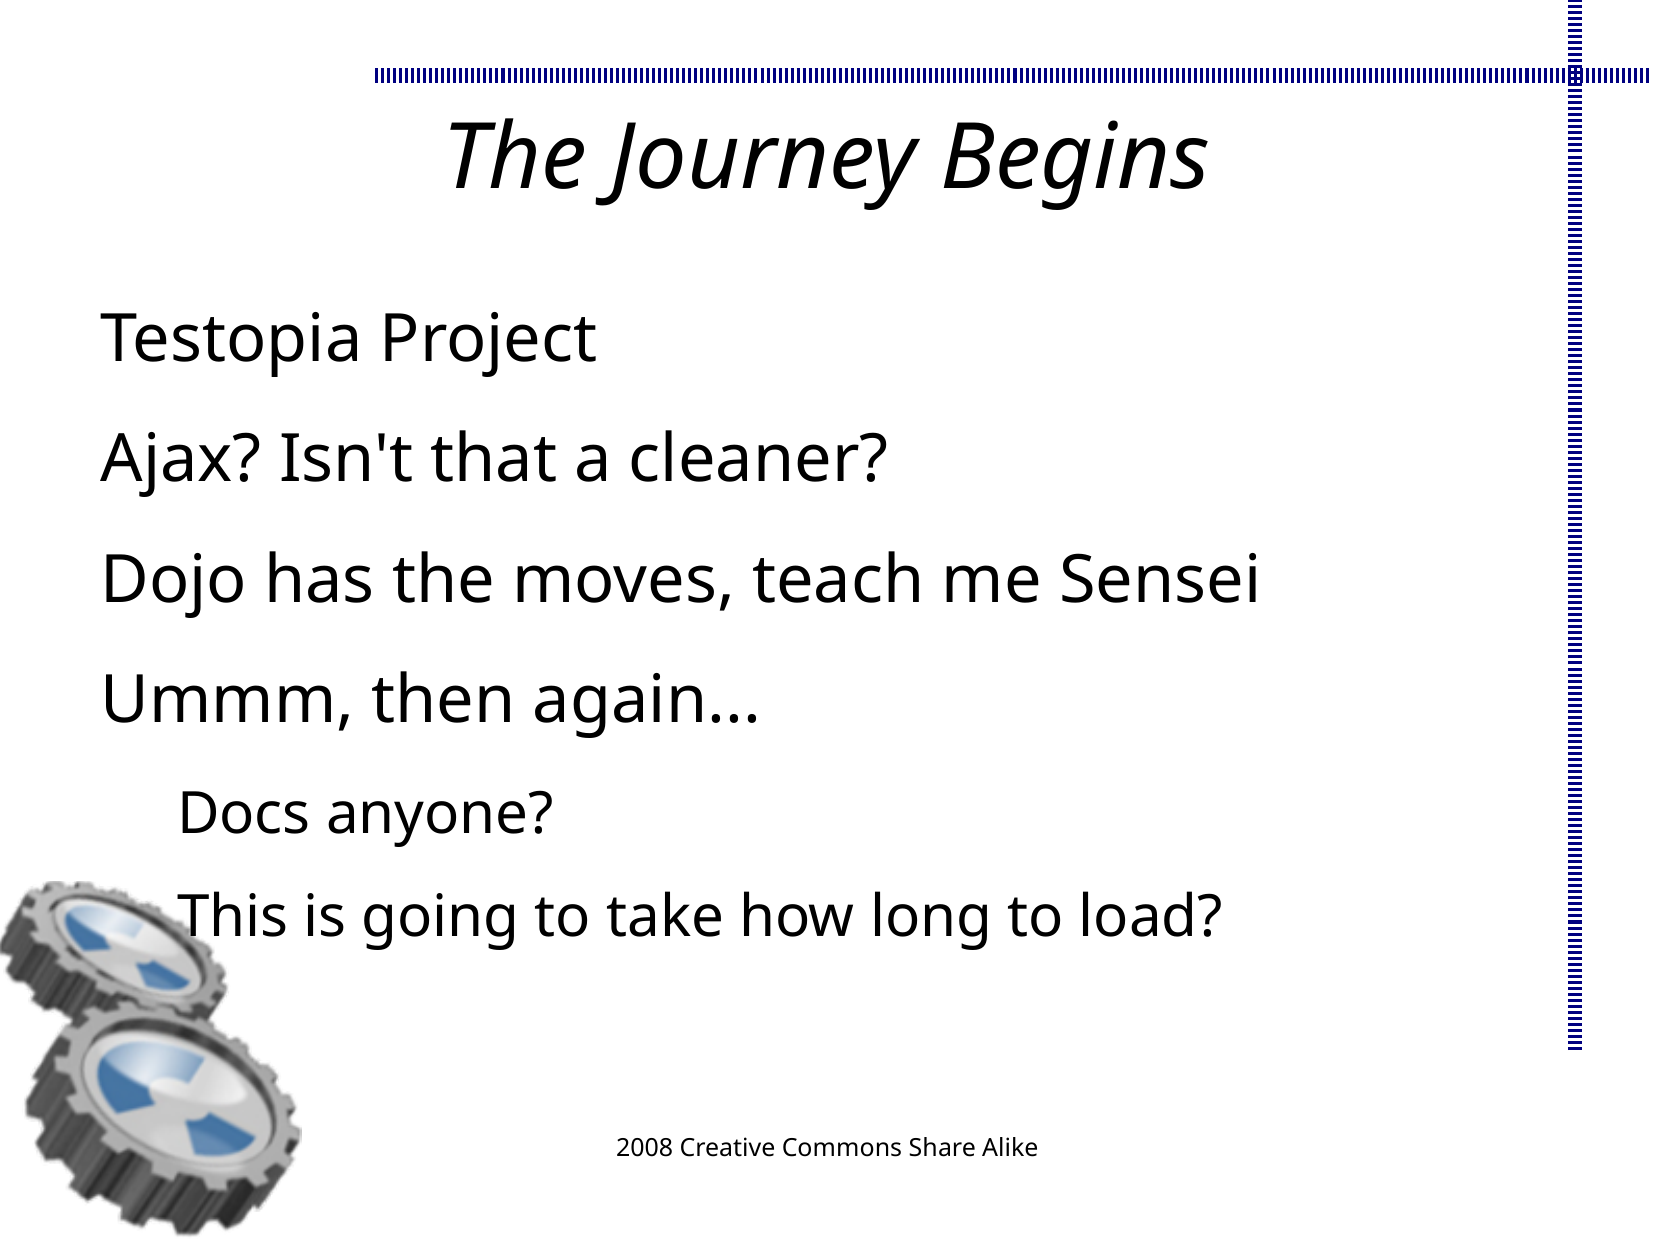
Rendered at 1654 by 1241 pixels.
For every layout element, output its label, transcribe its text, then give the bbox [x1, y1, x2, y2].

list Testopia Project Ajax? Isn't that a cleaner? Dojo has the moves, teach me Sensei Ummm, then again... Docs anyone? This is going to take how long to load? [82, 290, 1571, 1094]
picture [0, 881, 302, 1241]
title The Journey Begins [82, 49, 1571, 257]
